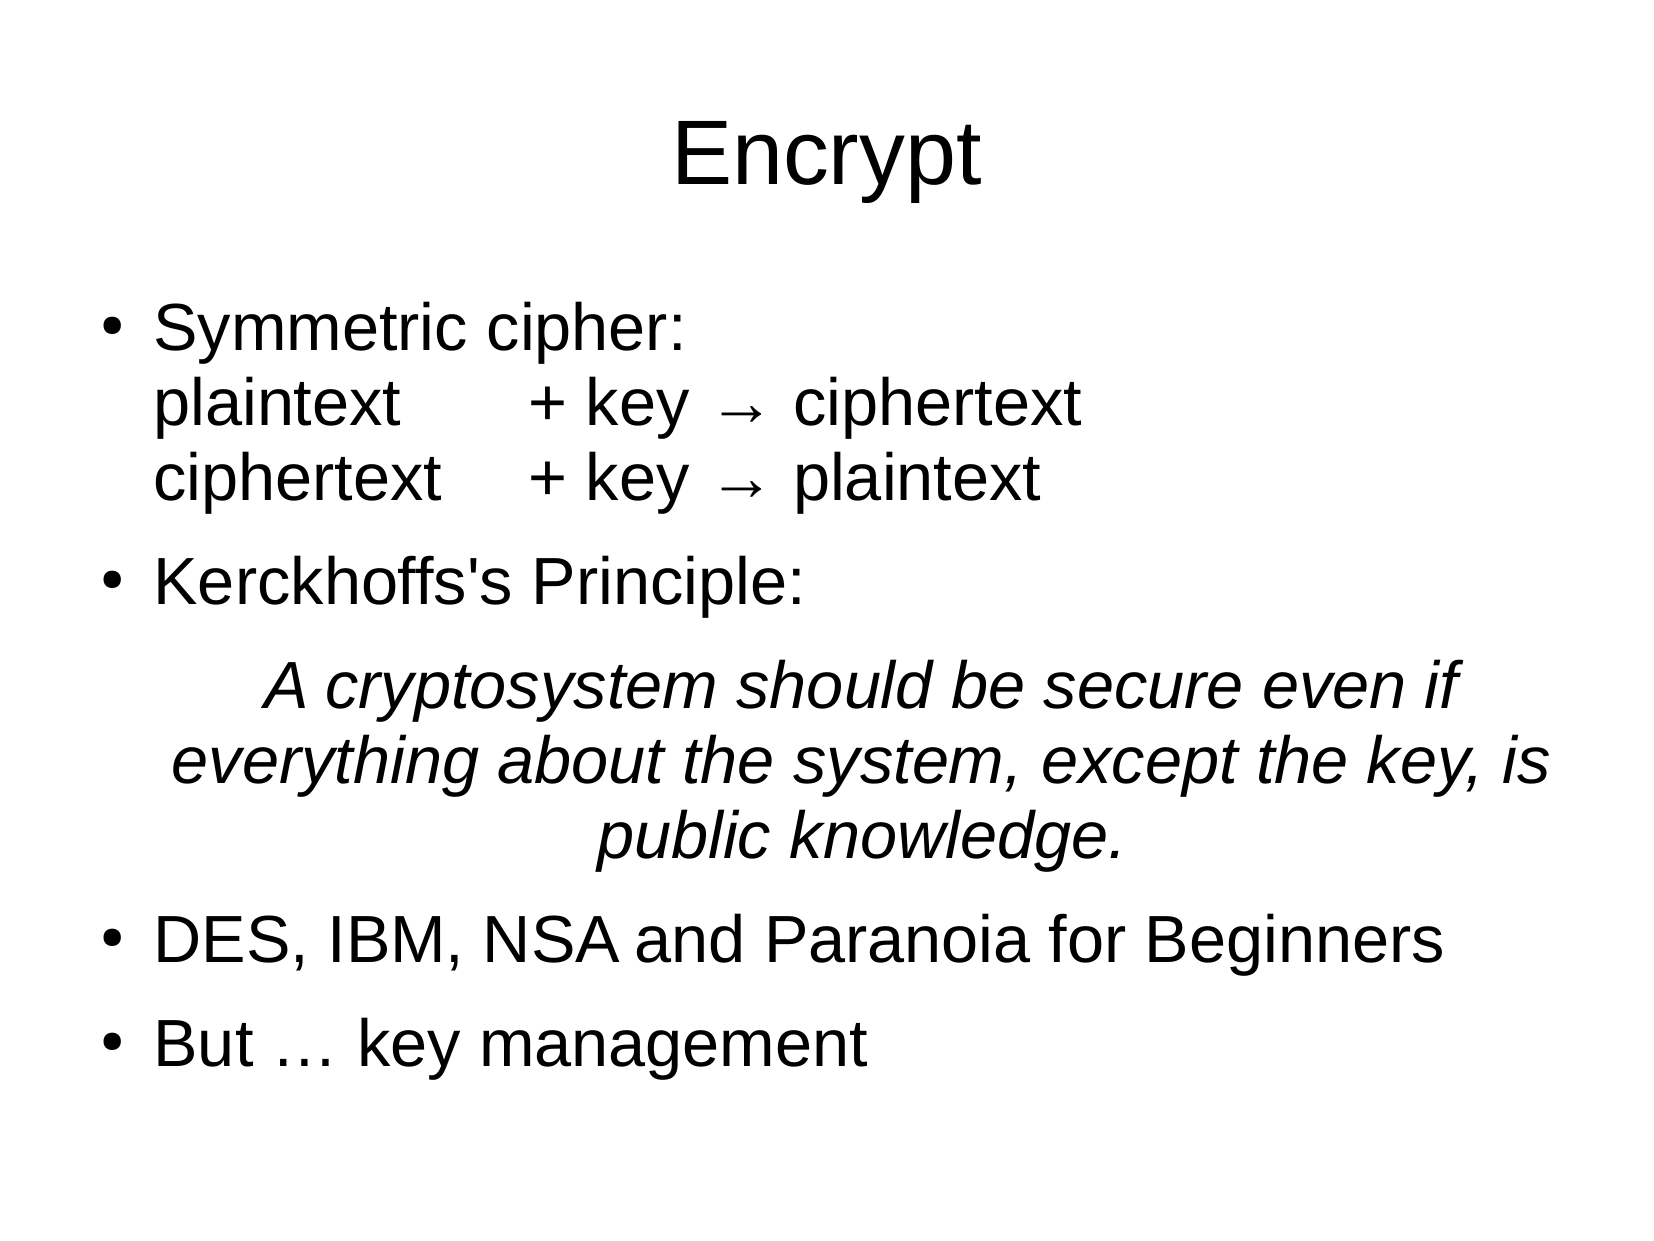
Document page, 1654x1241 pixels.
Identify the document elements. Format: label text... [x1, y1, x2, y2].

title Encrypt [82, 56, 1571, 250]
list Symmetric cipher: plaintext + key → ciphertext ciphertext + key → plaintext Kerckhoffs's Principle: A cryptosystem should be secure even if everything about the system, except the key, is public knowledge. DES, IBM, NSA and Paranoia for Beginners But … key management [82, 290, 1571, 1109]
